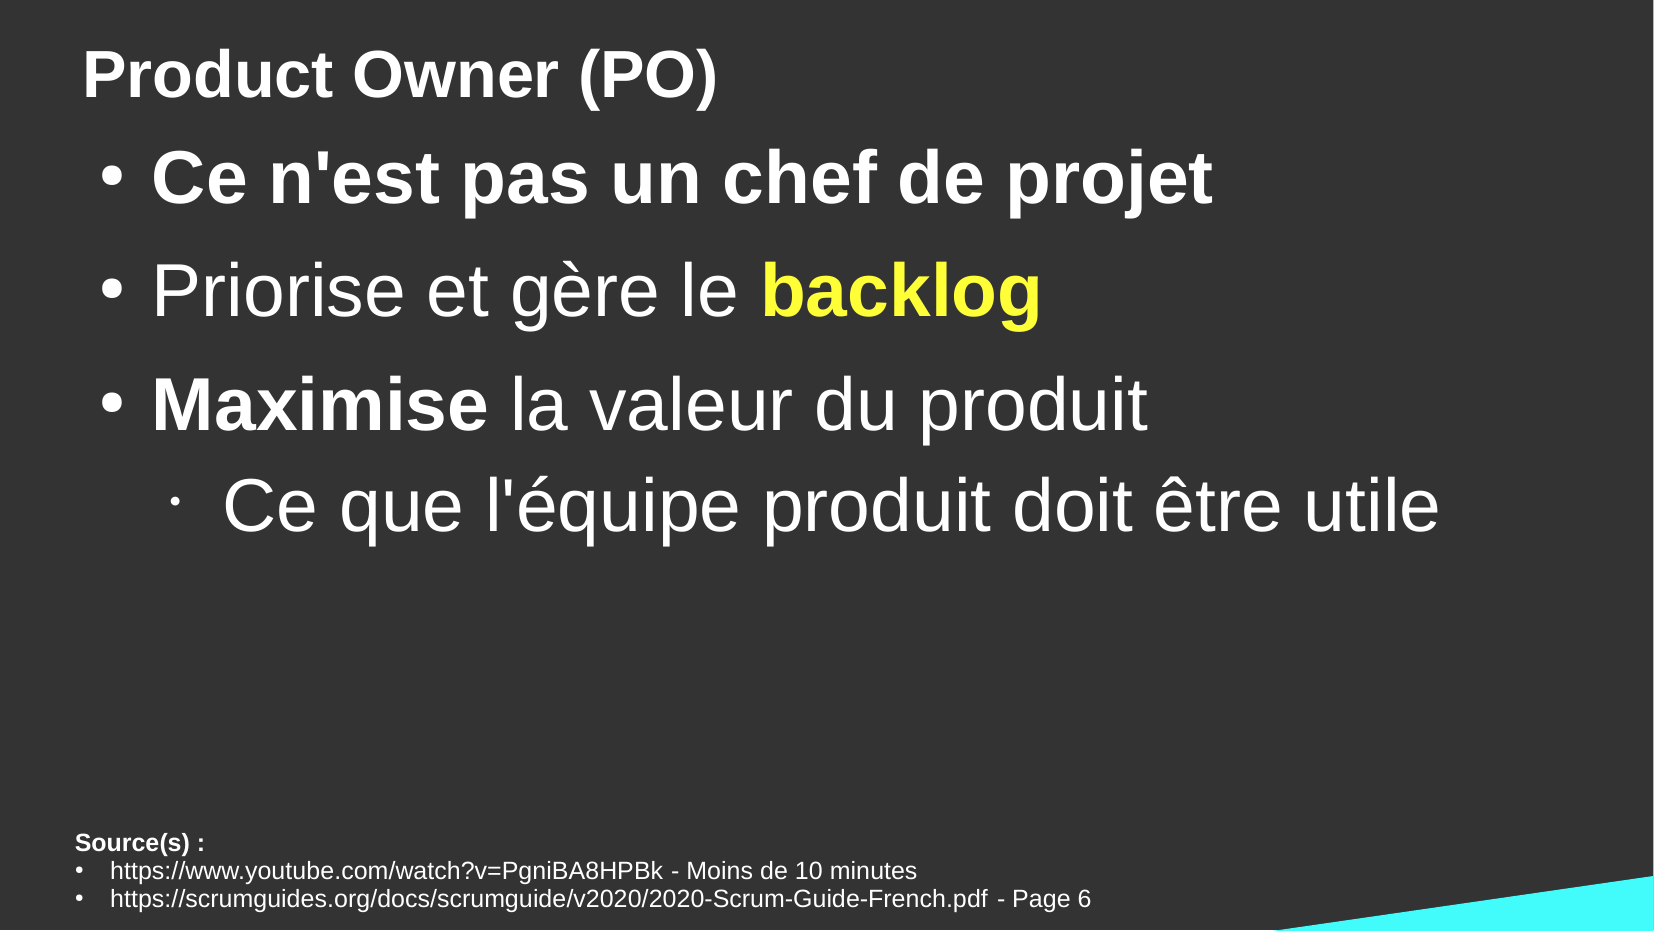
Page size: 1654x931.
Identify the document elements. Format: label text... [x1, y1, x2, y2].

text_box [1272, 875, 1654, 931]
title Product Owner (PO) [82, 37, 1571, 122]
text_box Source(s) : https://www.youtube.com/watch?v=PgniBA8HPBk - Moins de 10 minutes https://scrumguides.org/docs/scrumguide/v2020/2020-Scrum-Guide-French.pdf - Page 6 [60, 821, 1546, 921]
list Ce n'est pas un chef de projet Priorise et gère le backlog Maximise la valeur du produit Ce que l'équipe produit doit être utile [80, 135, 1620, 709]
